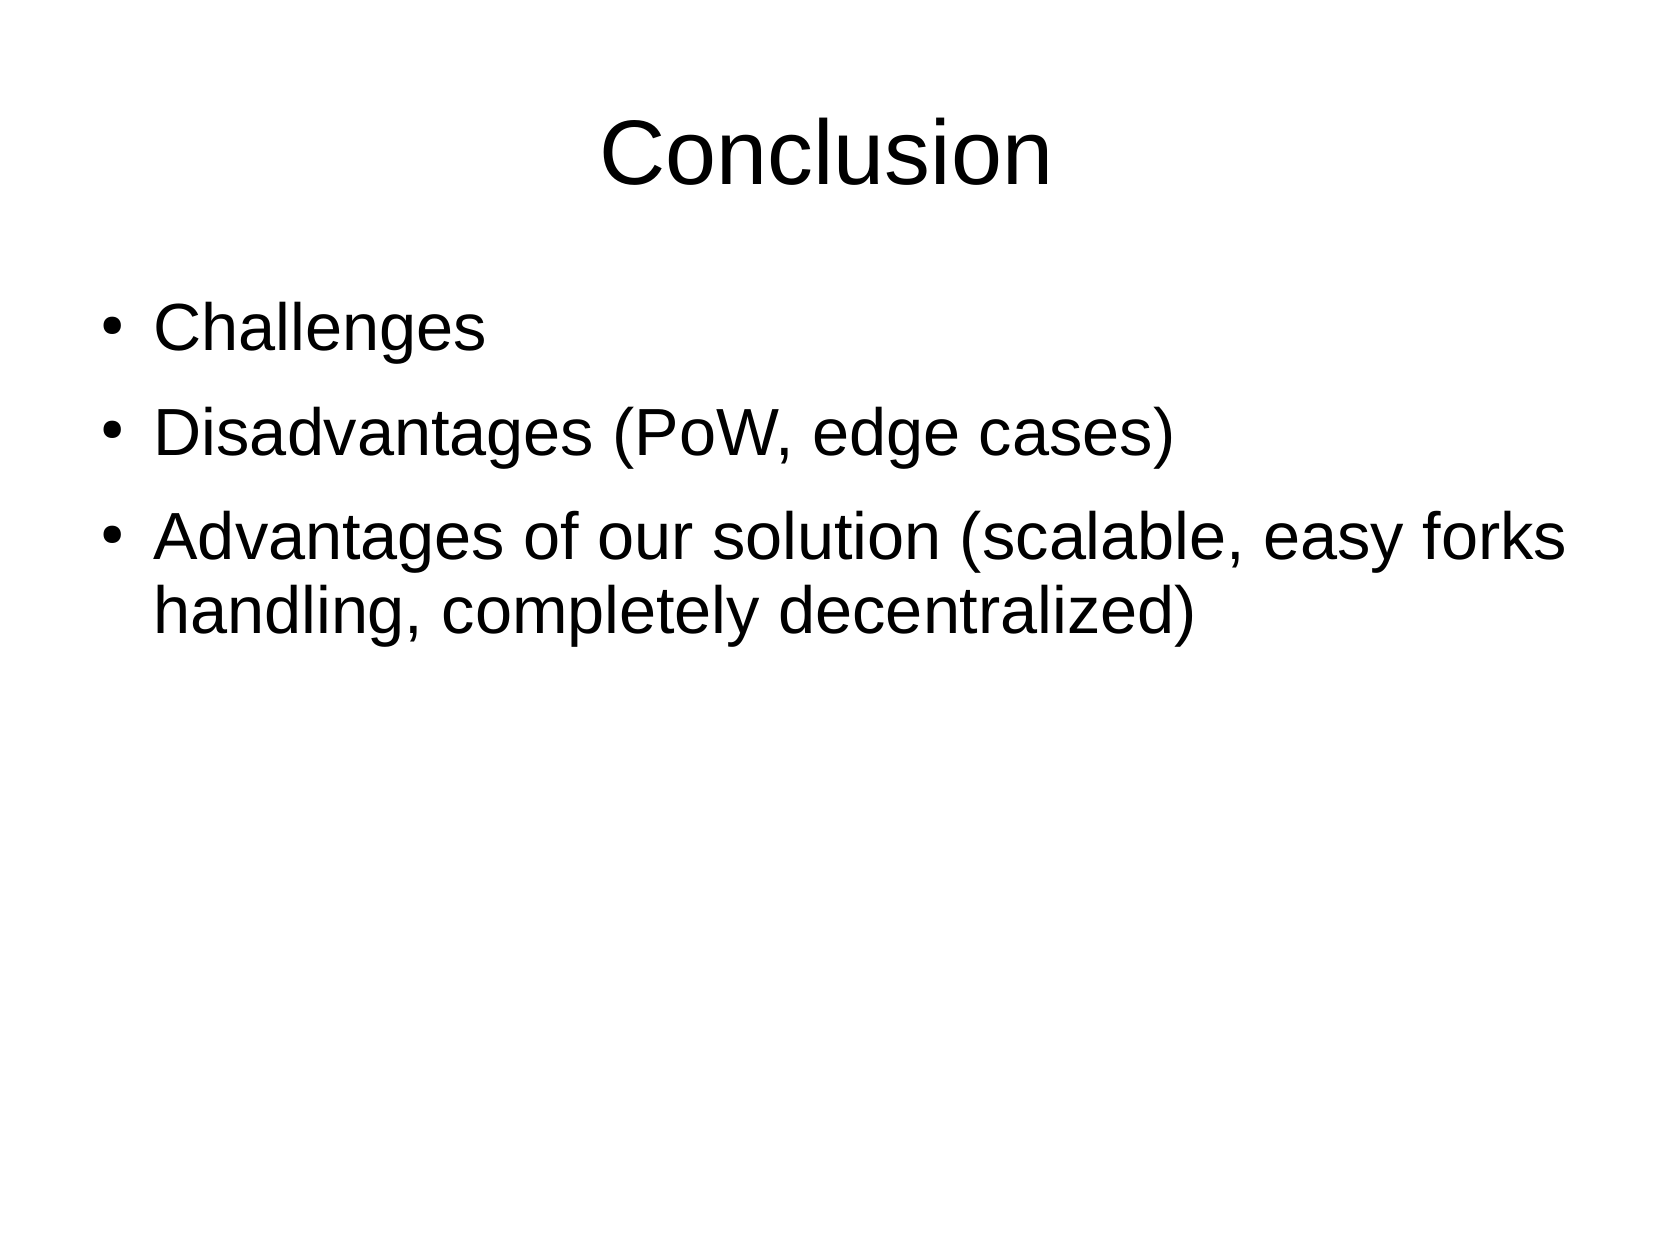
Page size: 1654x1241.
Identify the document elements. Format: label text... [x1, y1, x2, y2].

title Conclusion [82, 49, 1571, 257]
list Challenges Disadvantages (PoW, edge cases) Advantages of our solution (scalable, easy forks handling, completely decentralized) [82, 290, 1571, 1010]
